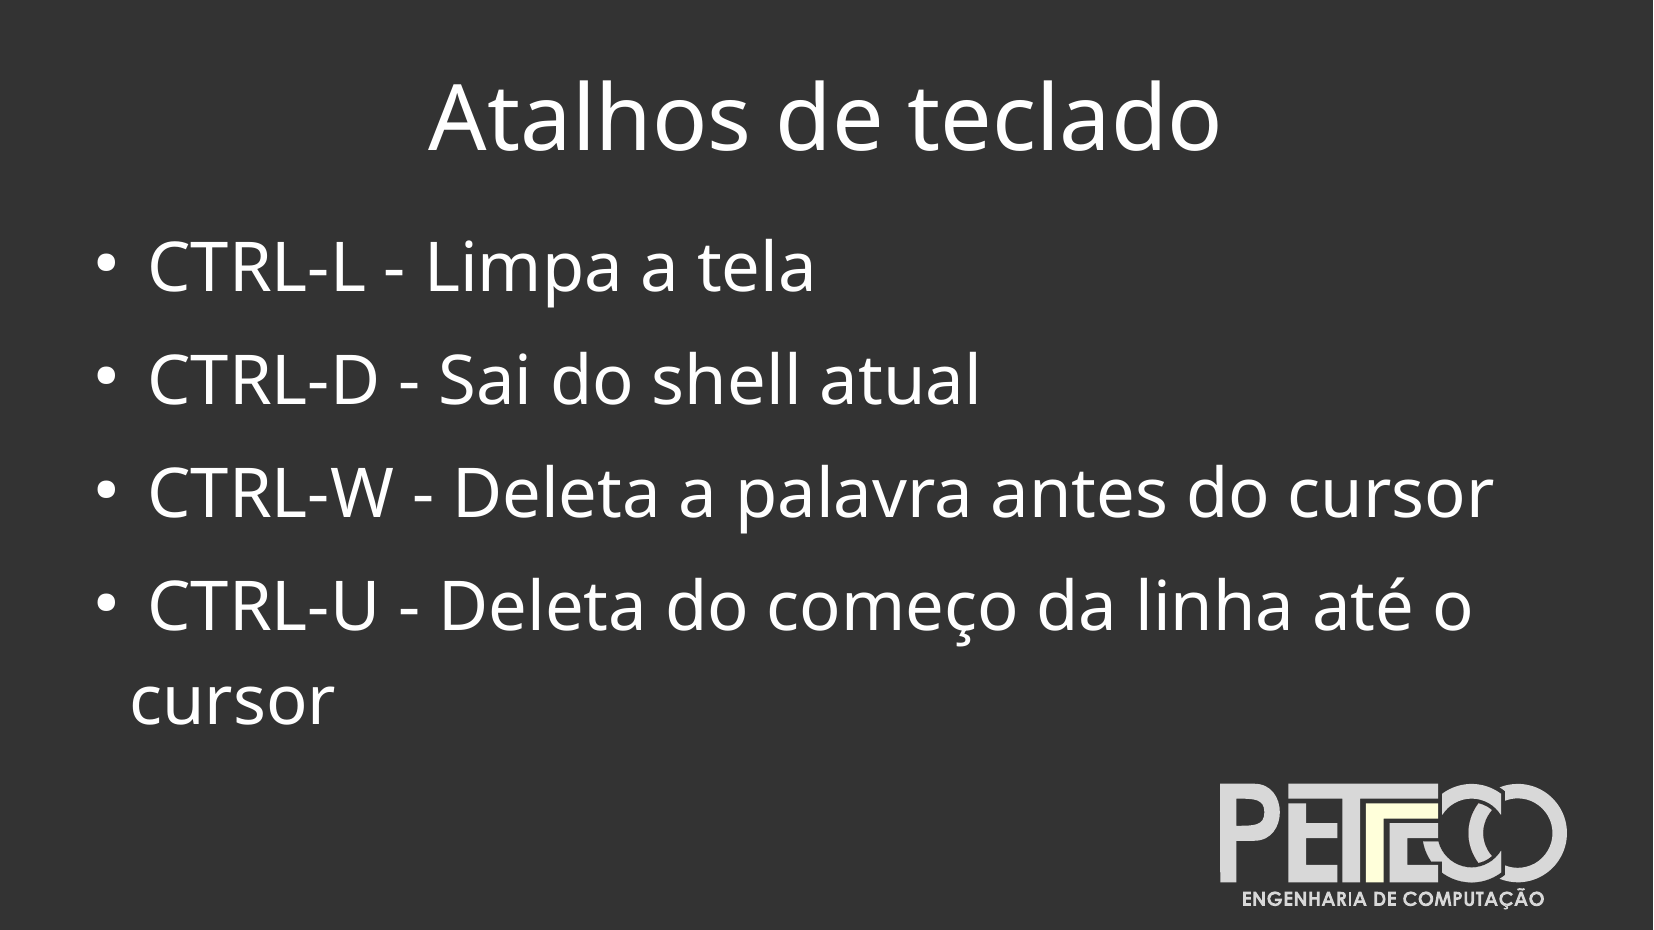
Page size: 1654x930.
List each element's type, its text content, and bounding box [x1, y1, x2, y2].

list CTRL-L - Limpa a tela CTRL-D - Sai do shell atual CTRL-W - Deleta a palavra antes do cursor CTRL-U - Deleta do começo da linha até o cursor [82, 217, 1571, 757]
title Atalhos de teclado [82, 37, 1571, 193]
